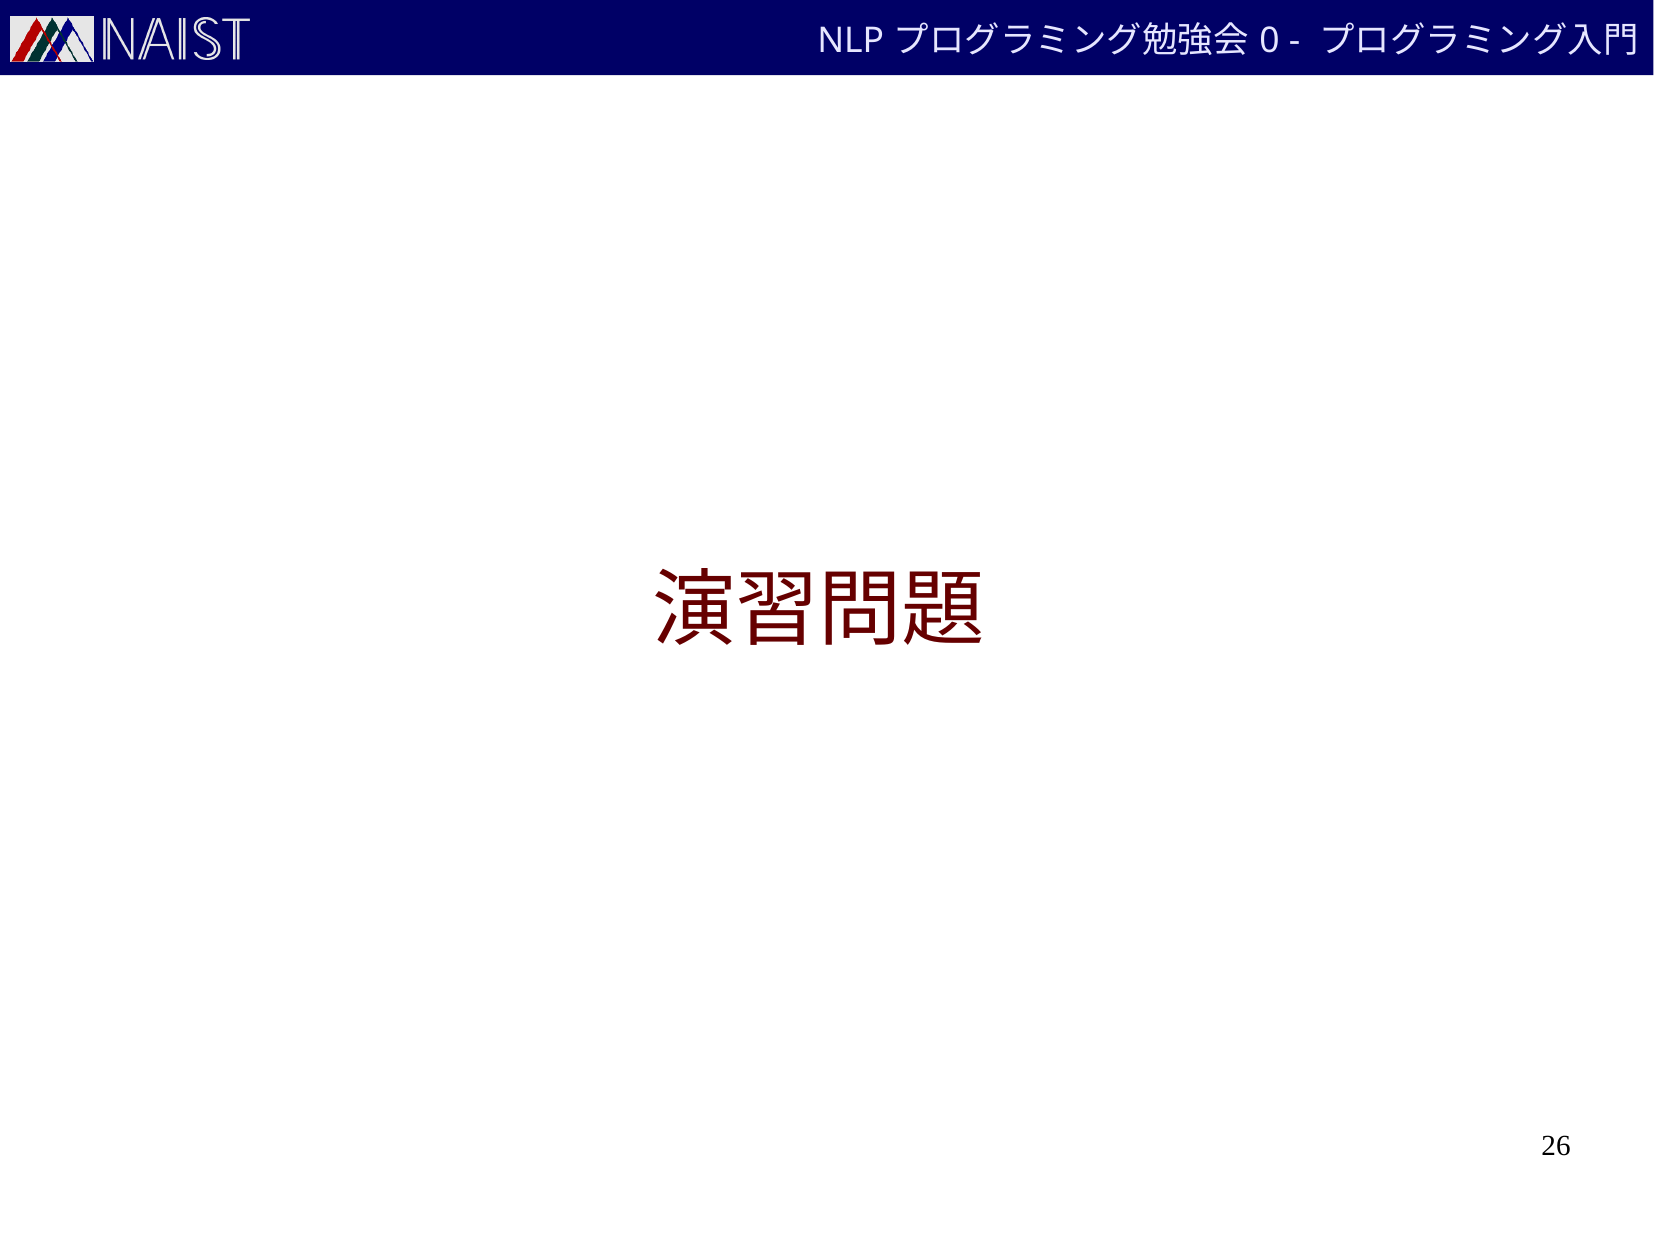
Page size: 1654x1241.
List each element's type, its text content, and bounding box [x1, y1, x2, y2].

picture [102, 17, 251, 60]
picture [10, 16, 94, 62]
title 演習問題 [75, 506, 1564, 698]
